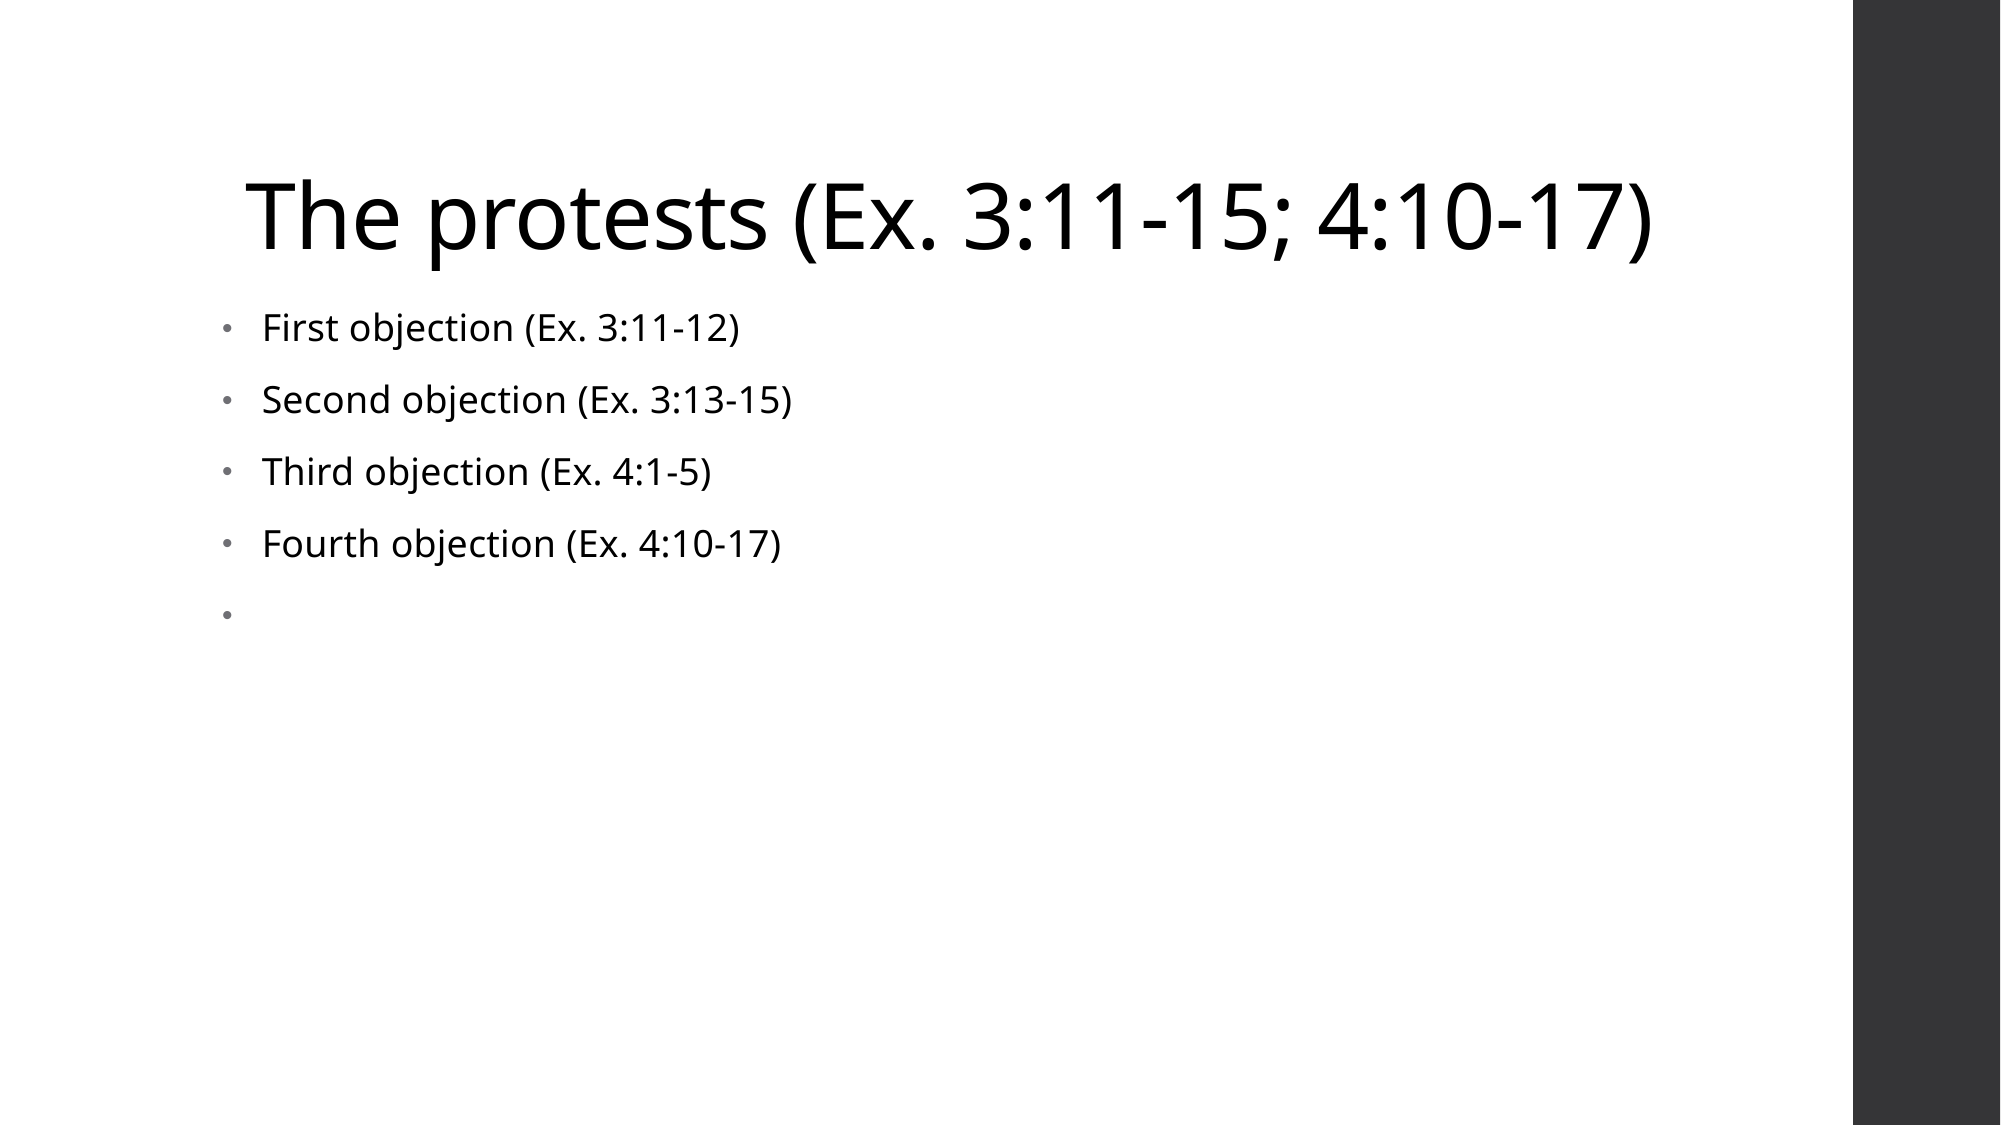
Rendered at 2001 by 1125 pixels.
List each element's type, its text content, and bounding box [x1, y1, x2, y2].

title The protests (Ex. 3:11-15; 4:10-17) [206, 60, 1797, 278]
list First objection (Ex. 3:11-12) Second objection (Ex. 3:13-15) Third objection (Ex. 4:1-5) Fourth objection (Ex. 4:10-17) [206, 299, 1617, 1014]
